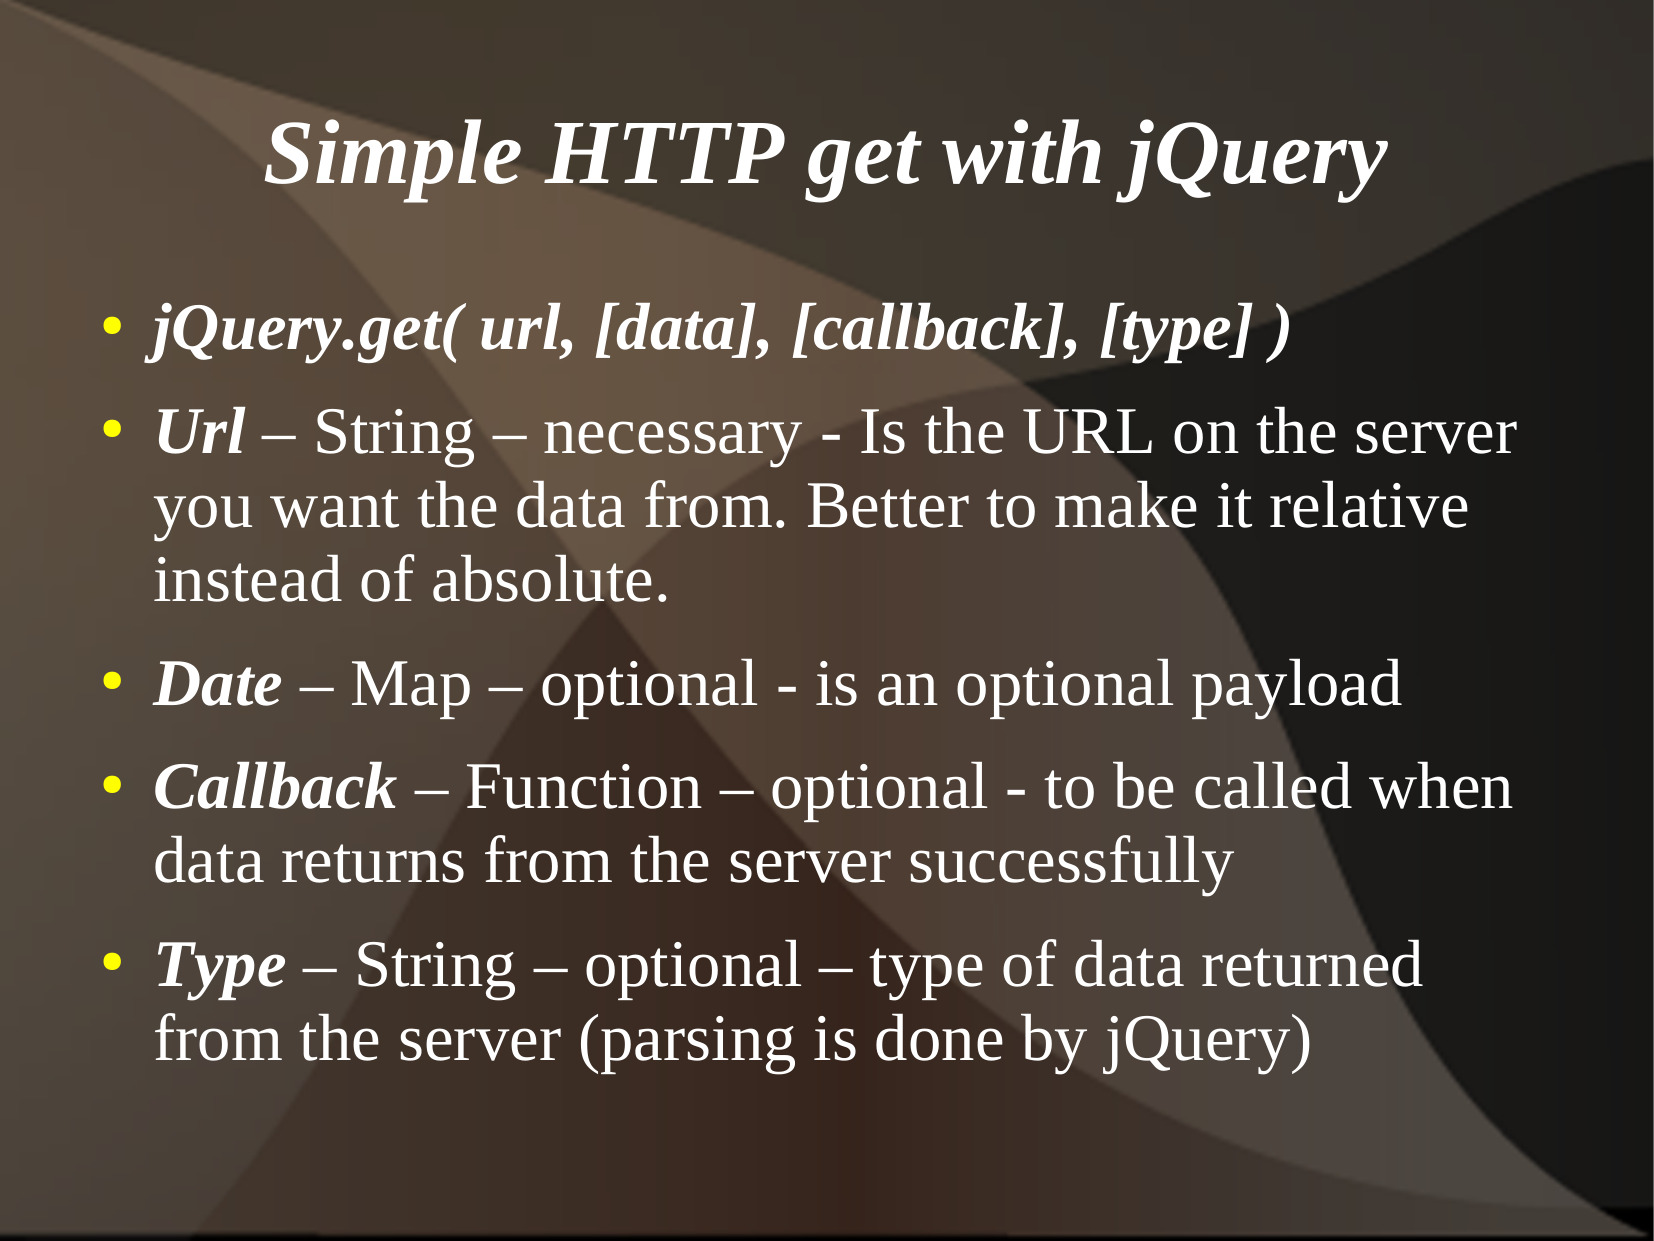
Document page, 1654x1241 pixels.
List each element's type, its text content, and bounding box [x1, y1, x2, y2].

list jQuery.get( url, [data], [callback], [type] ) Url – String – necessary - Is the URL on the server you want the data from. Better to make it relative instead of absolute. Date – Map – optional - is an optional payload Callback – Function – optional - to be called when data returns from the server successfully Type – String – optional – type of data returned from the server (parsing is done by jQuery) [82, 290, 1571, 1094]
title Simple HTTP get with jQuery [82, 56, 1571, 250]
picture [0, 0, 1654, 1241]
